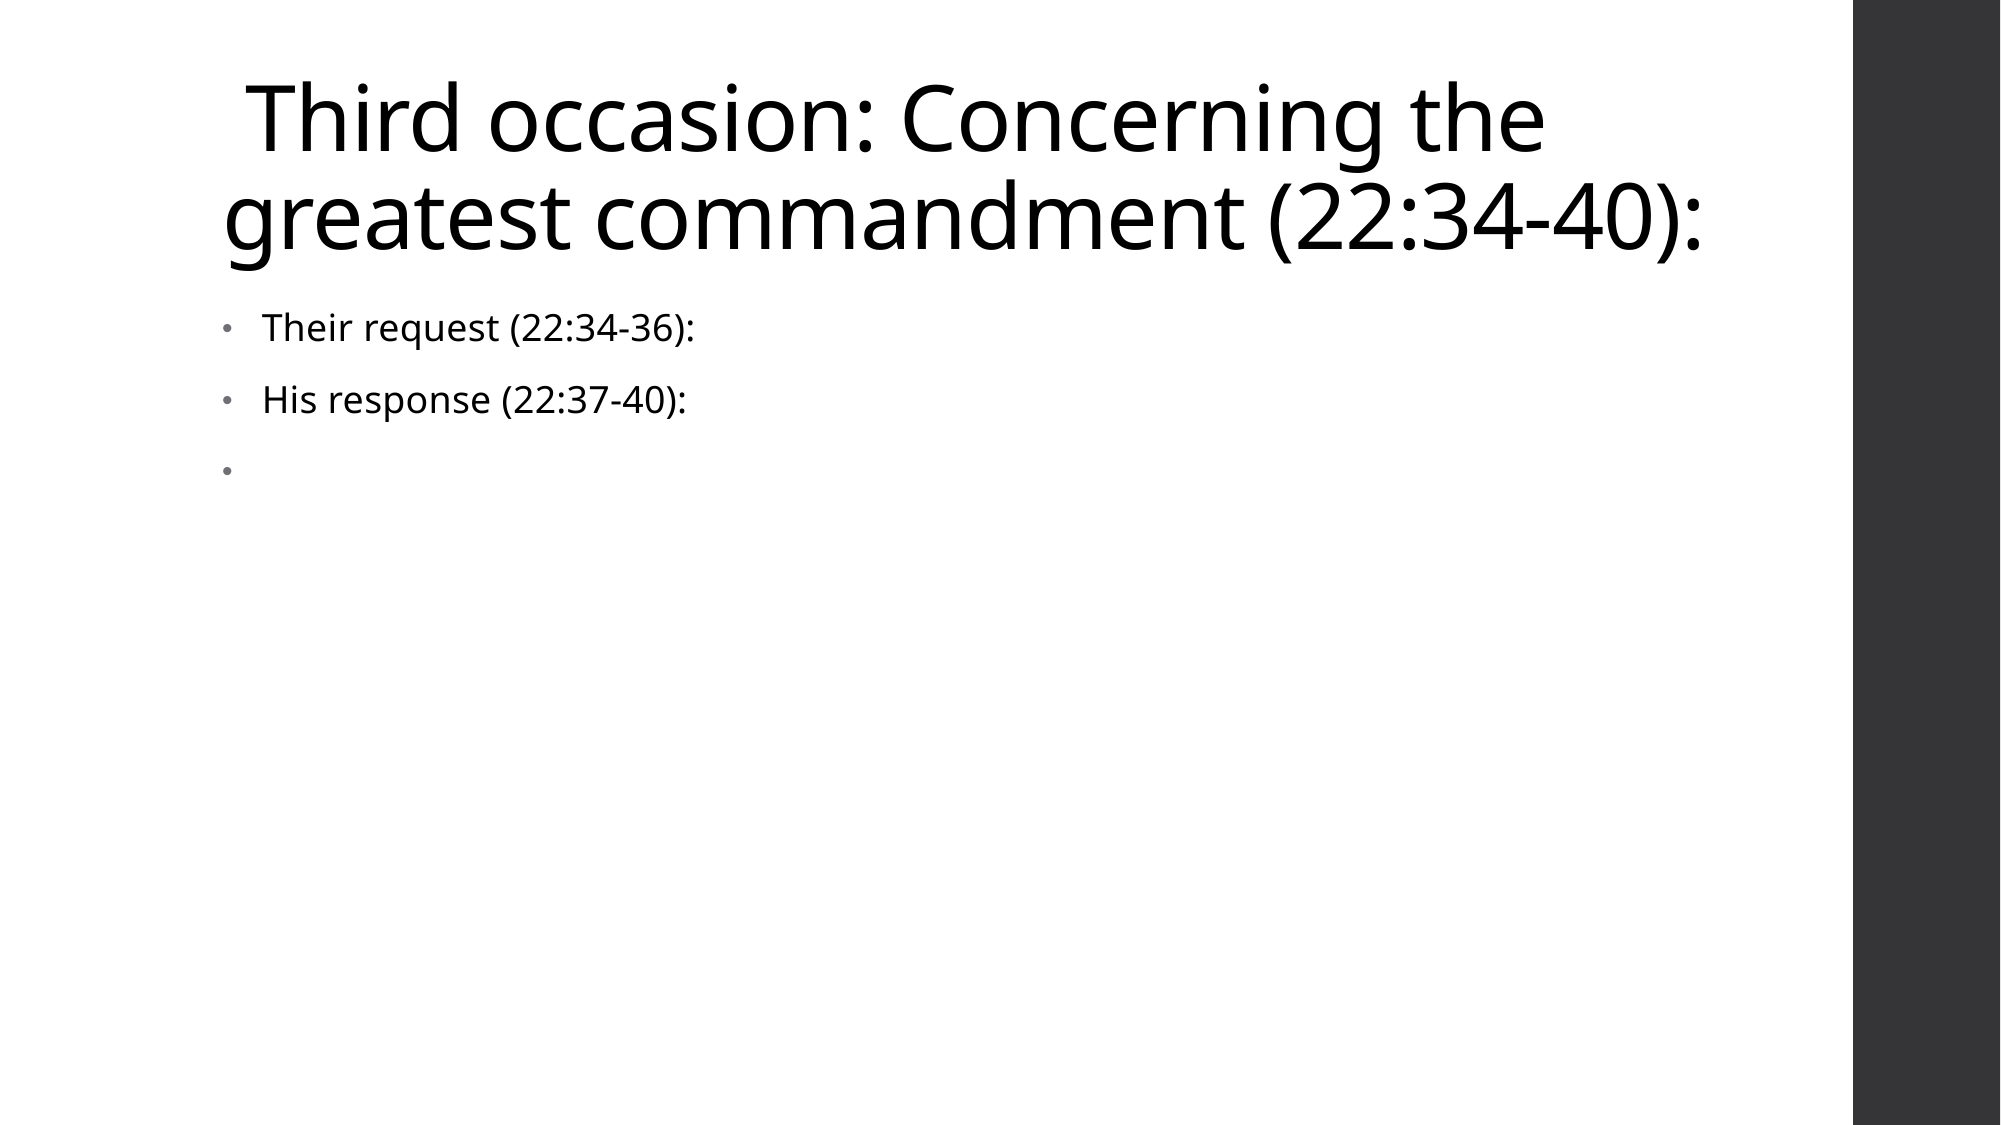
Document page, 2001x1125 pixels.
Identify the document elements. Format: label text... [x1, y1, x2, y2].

title Third occasion: Concerning the greatest commandment (22:34-40): [206, 60, 1797, 278]
list Their request (22:34-36): His response (22:37-40): [206, 299, 1617, 1014]
